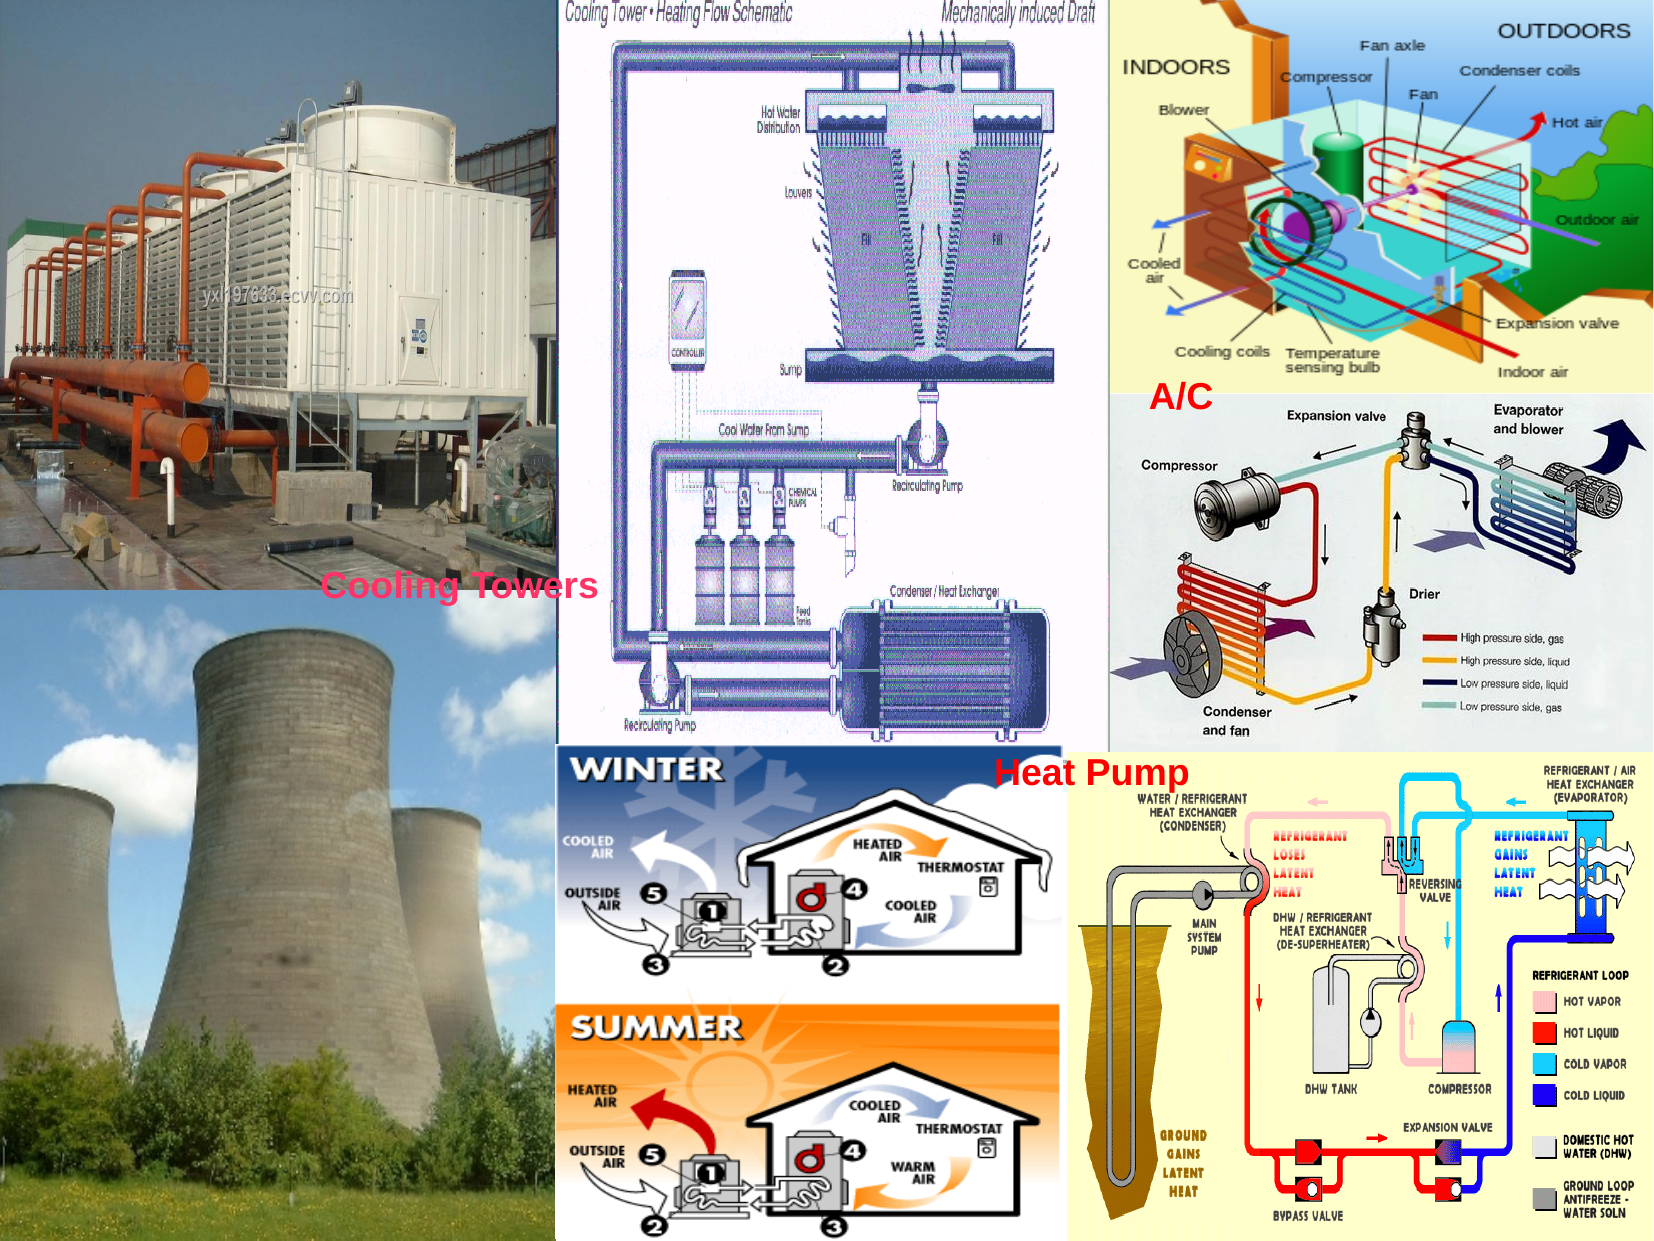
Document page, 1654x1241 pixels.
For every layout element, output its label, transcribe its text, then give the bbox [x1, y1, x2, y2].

picture [0, 0, 1654, 1241]
text_box Heat Pump [979, 744, 1205, 801]
text_box Cooling Towers [305, 557, 615, 615]
text_box A/C [1134, 368, 1229, 426]
